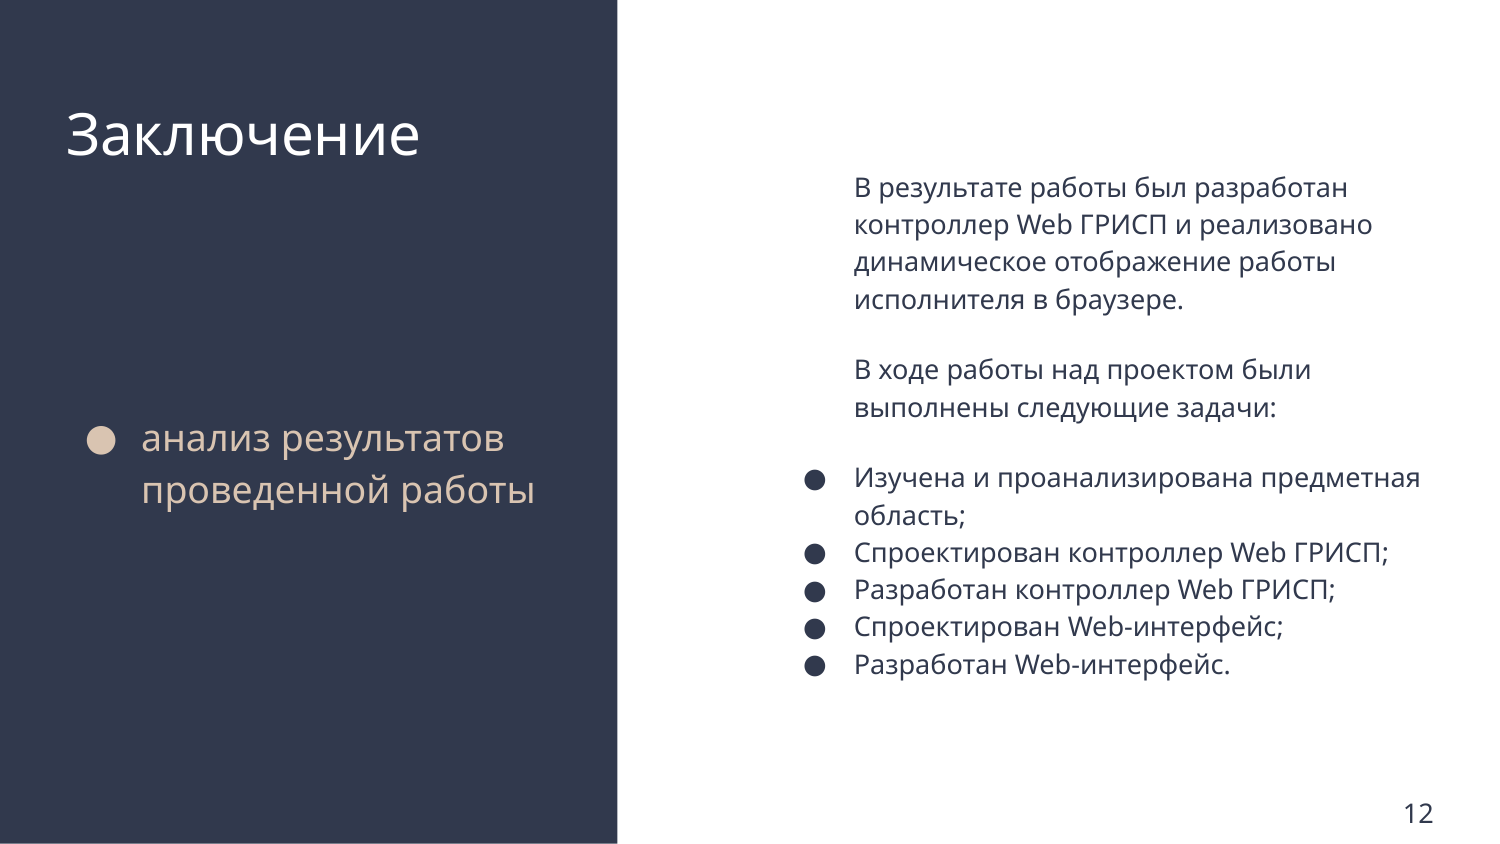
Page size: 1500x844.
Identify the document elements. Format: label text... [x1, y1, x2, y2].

list В результате работы был разработан контроллер Web ГРИСП и реализовано динамическое отображение работы исполнителя в браузере. В ходе работы над проектом были выполнены следующие задачи: Изучена и проанализирована предметная область; Спроектирован контроллер Web ГРИСП; Разработан контроллер Web ГРИСП; Спроектирован Web-интерфейс; Разработан Web-интерфейс. [764, 150, 1448, 823]
list анализ результатов проведенной работы [51, 392, 565, 770]
subtitle 12 [1129, 713, 1449, 844]
title Заключение [51, 82, 565, 383]
